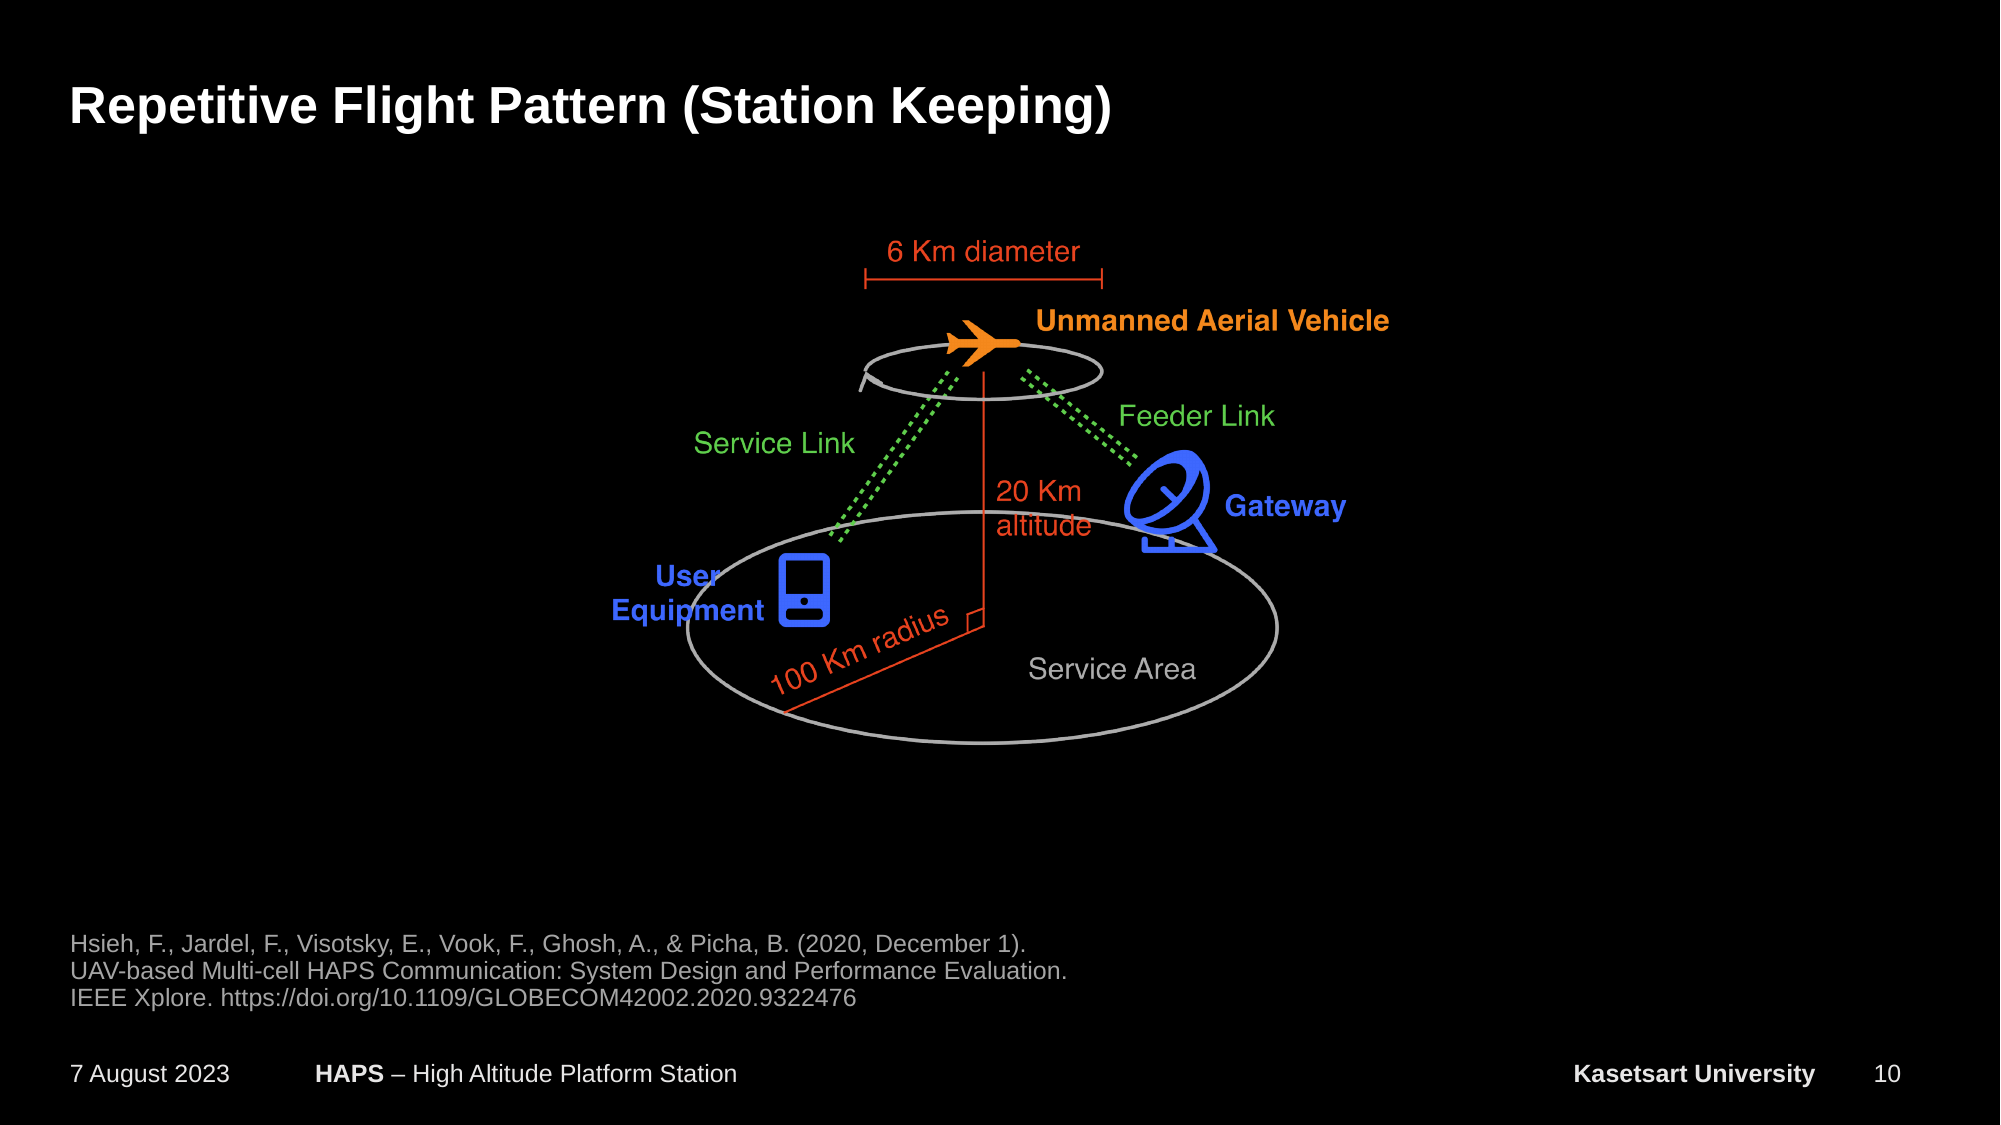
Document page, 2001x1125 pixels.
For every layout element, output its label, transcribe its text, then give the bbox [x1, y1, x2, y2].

text_box HAPS – High Altitude Platform Station Kasetsart University [272, 1042, 1858, 1103]
picture [556, 178, 1444, 799]
list Hsieh, F., Jardel, F., Visotsky, E., Vook, F., Ghosh, A., & Picha, B. (2020, December 1). UAV-based Multi-cell HAPS Communication: System Design and Performance Evaluation. IEEE Xplore. https://doi.org/10.1109/GLOBECOM42002.2020.9322476 [55, 821, 1945, 1020]
text_box 7 August 2023 [55, 1042, 248, 1103]
text_box [1858, 1042, 1945, 1103]
title Repetitive Flight Pattern (Station Keeping) [55, 59, 1945, 155]
